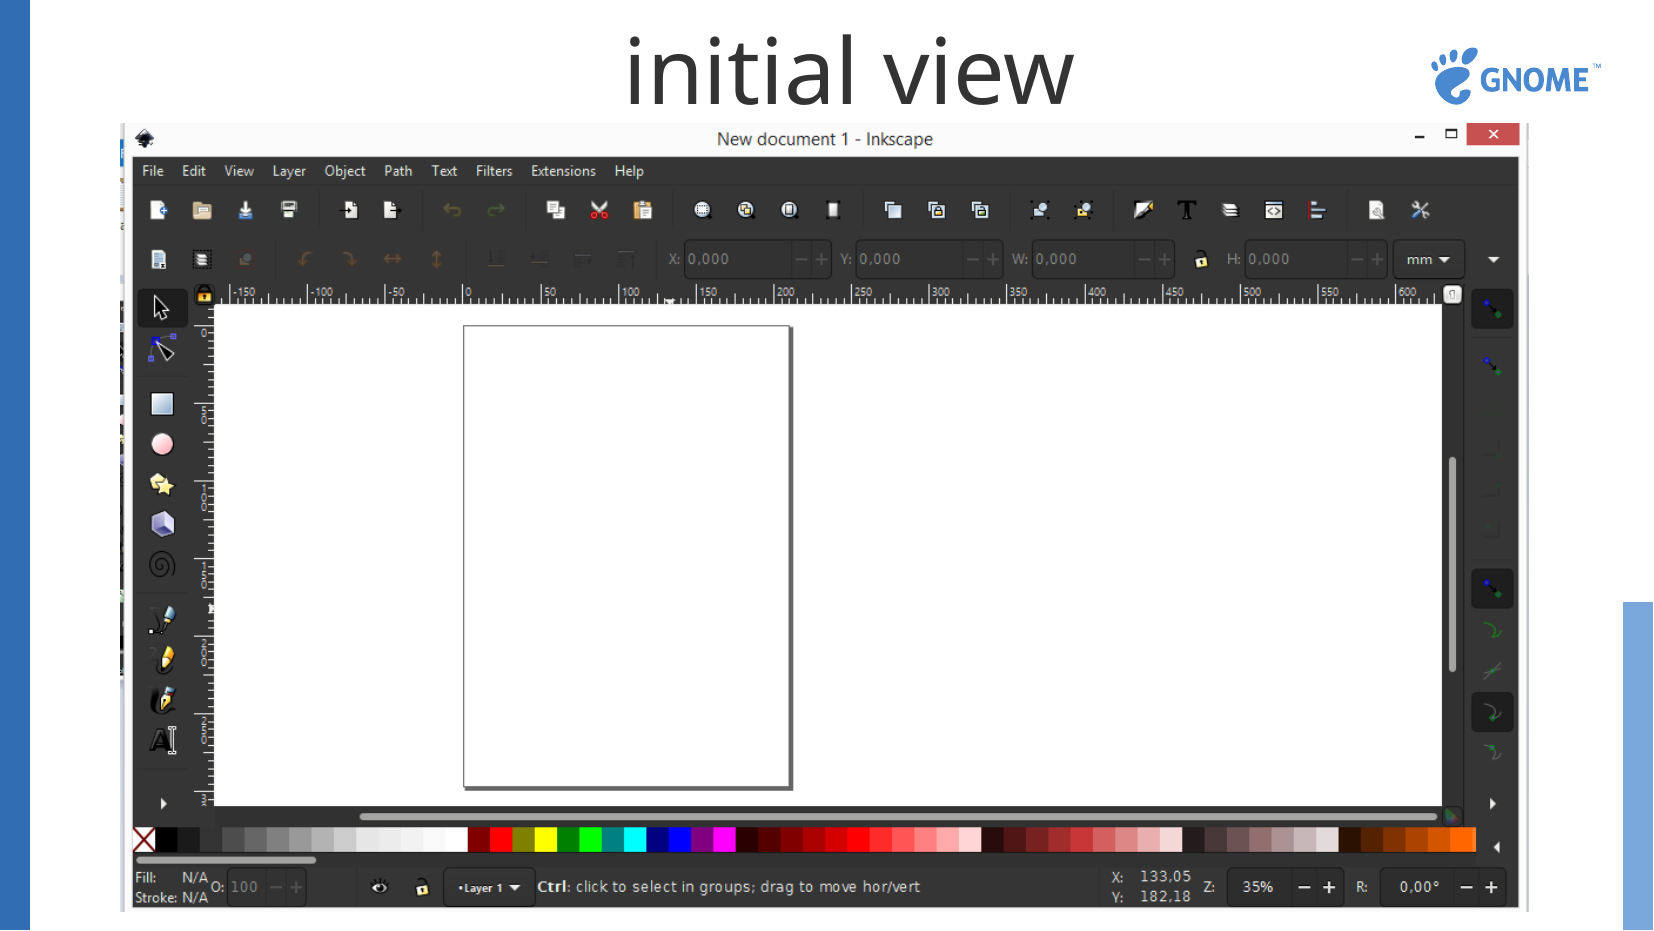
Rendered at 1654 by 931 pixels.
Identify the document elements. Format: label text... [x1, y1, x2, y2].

title initial view [514, 0, 1186, 123]
picture [120, 123, 1529, 912]
